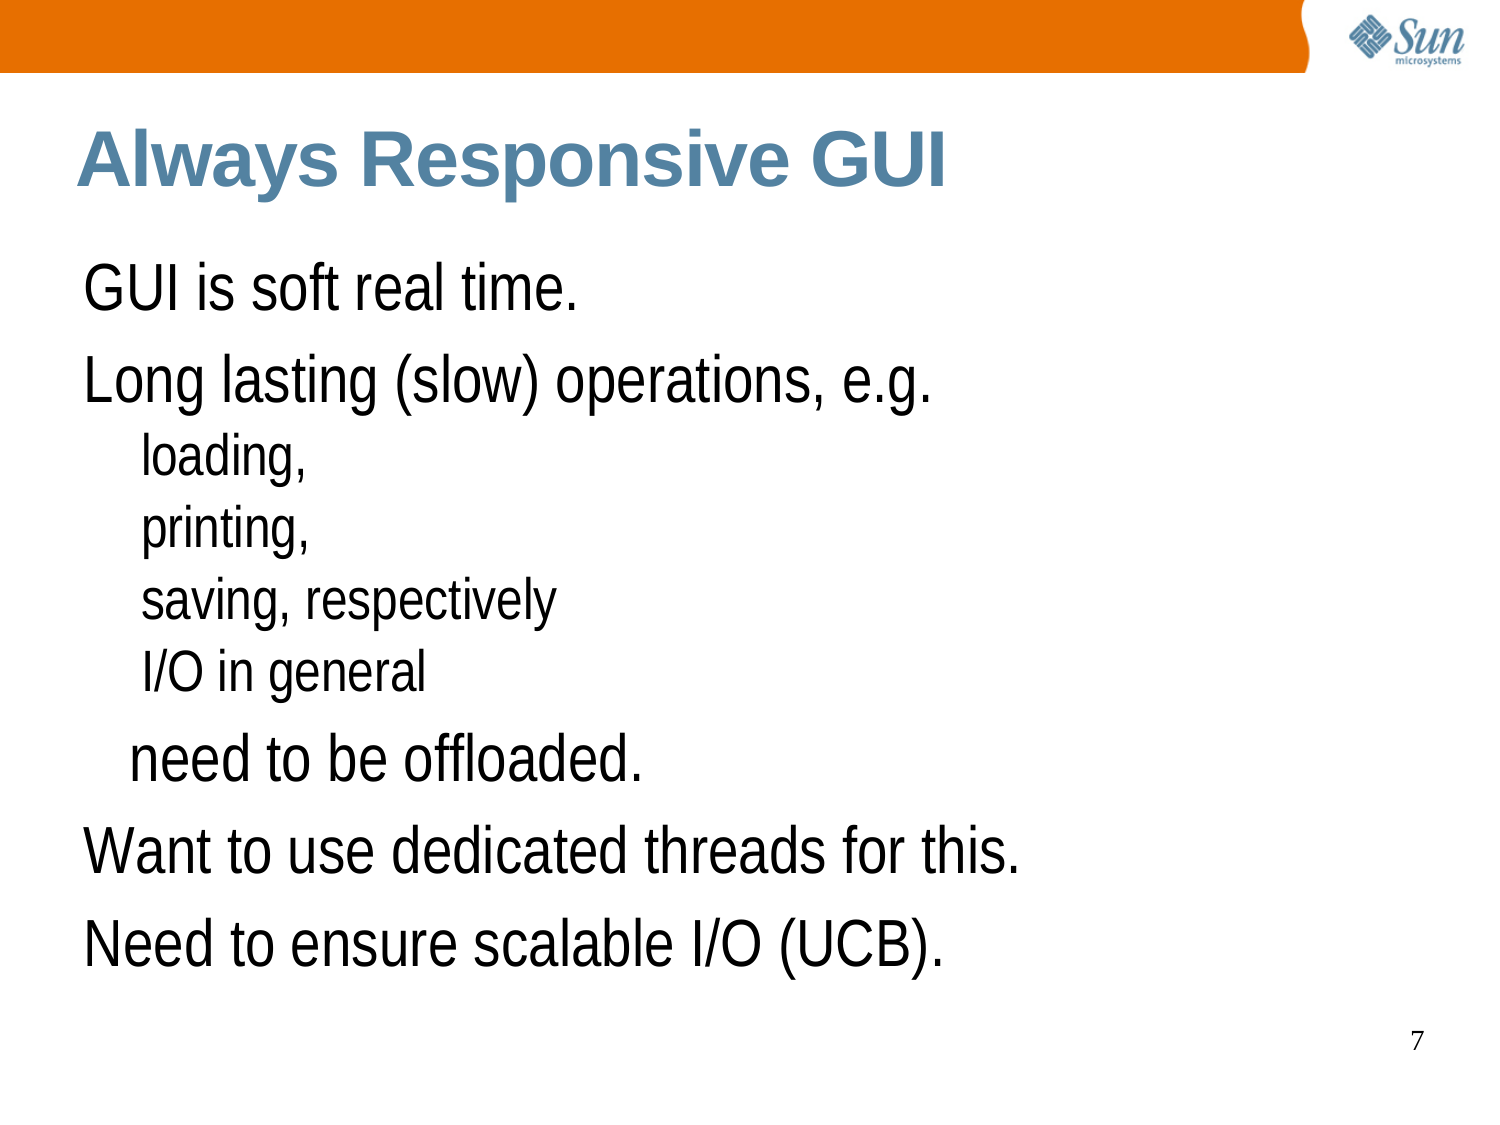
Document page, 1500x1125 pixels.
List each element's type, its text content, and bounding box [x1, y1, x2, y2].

list GUI is soft real time. Long lasting (slow) operations, e.g. loading, printing, saving, respectively I/O in general need to be offloaded. Want to use dedicated threads for this. Need to ensure scalable I/O (UCB). [64, 258, 1401, 1062]
title Always Responsive GUI [75, 123, 1437, 227]
picture [0, 0, 1500, 73]
